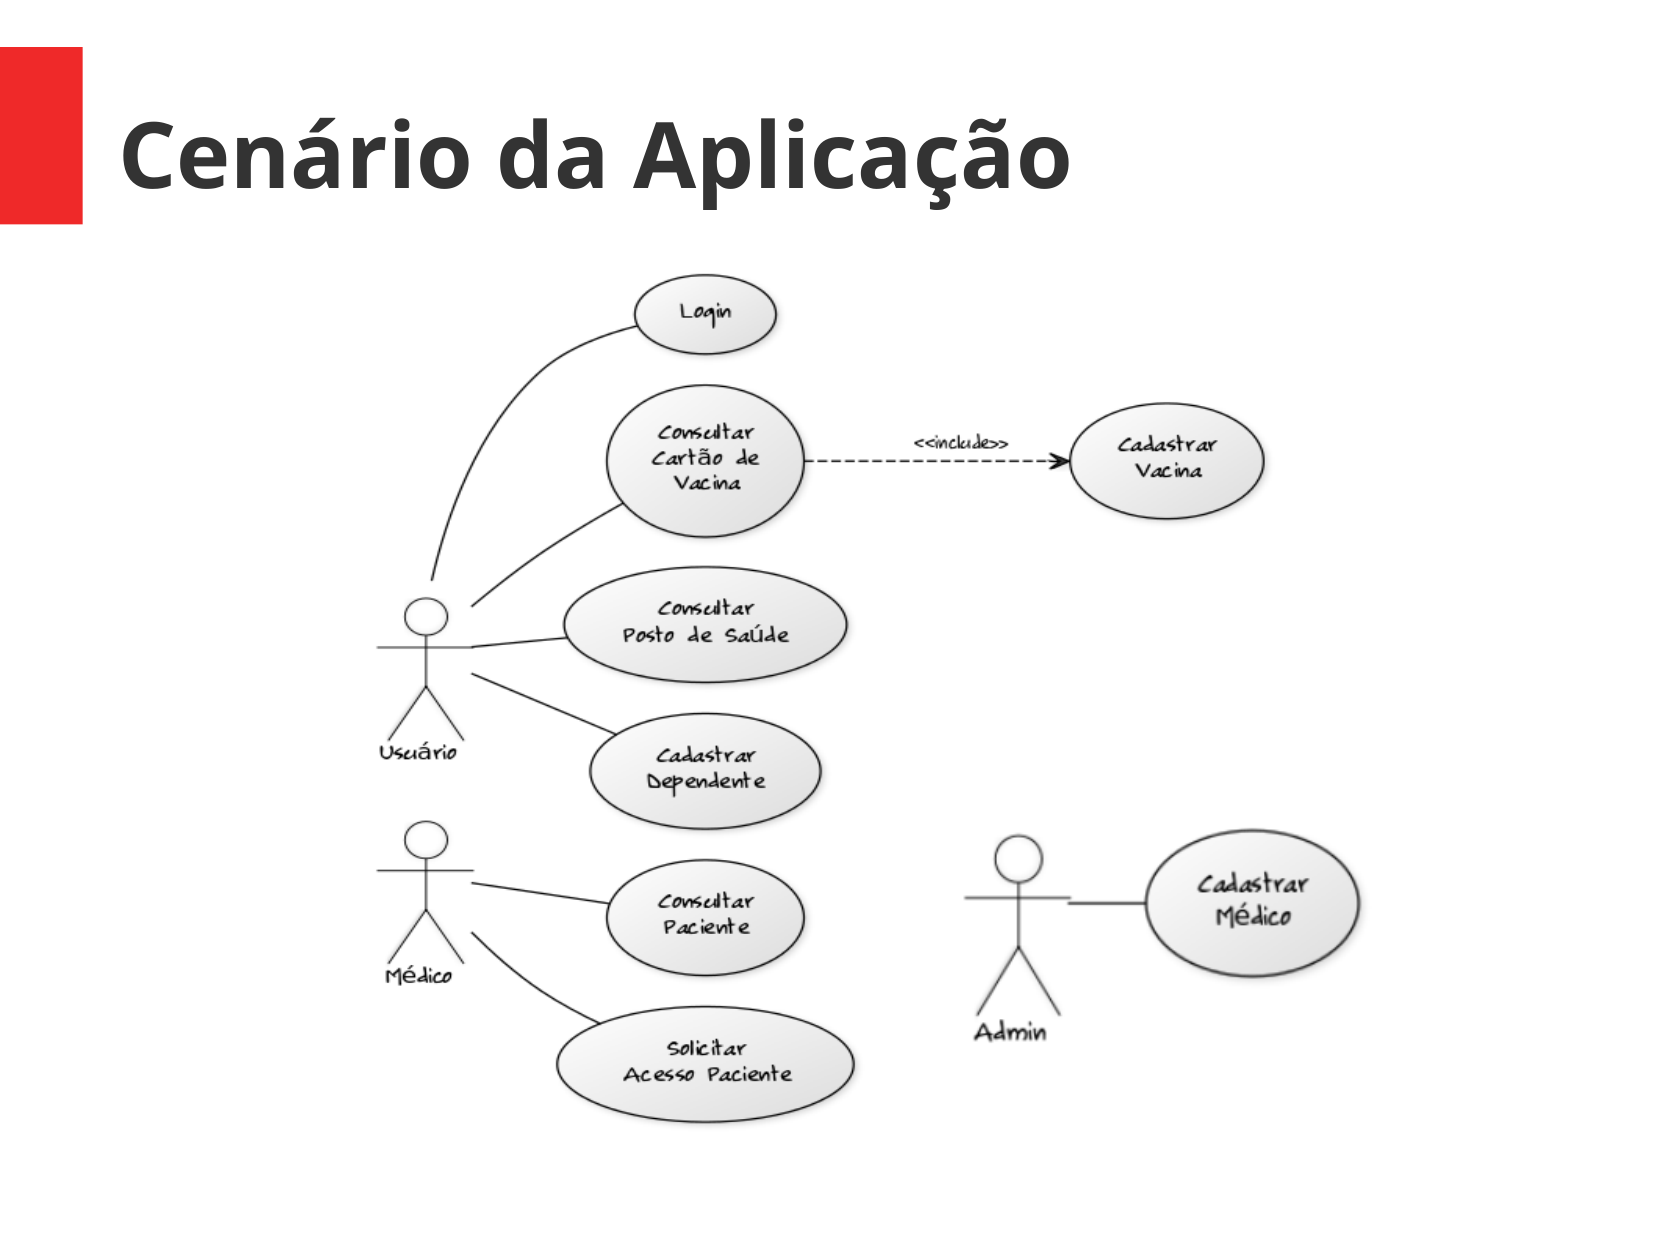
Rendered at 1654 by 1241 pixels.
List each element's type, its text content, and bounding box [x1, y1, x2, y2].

picture [328, 236, 1418, 1148]
title Cenário da Aplicação [118, 49, 1571, 257]
